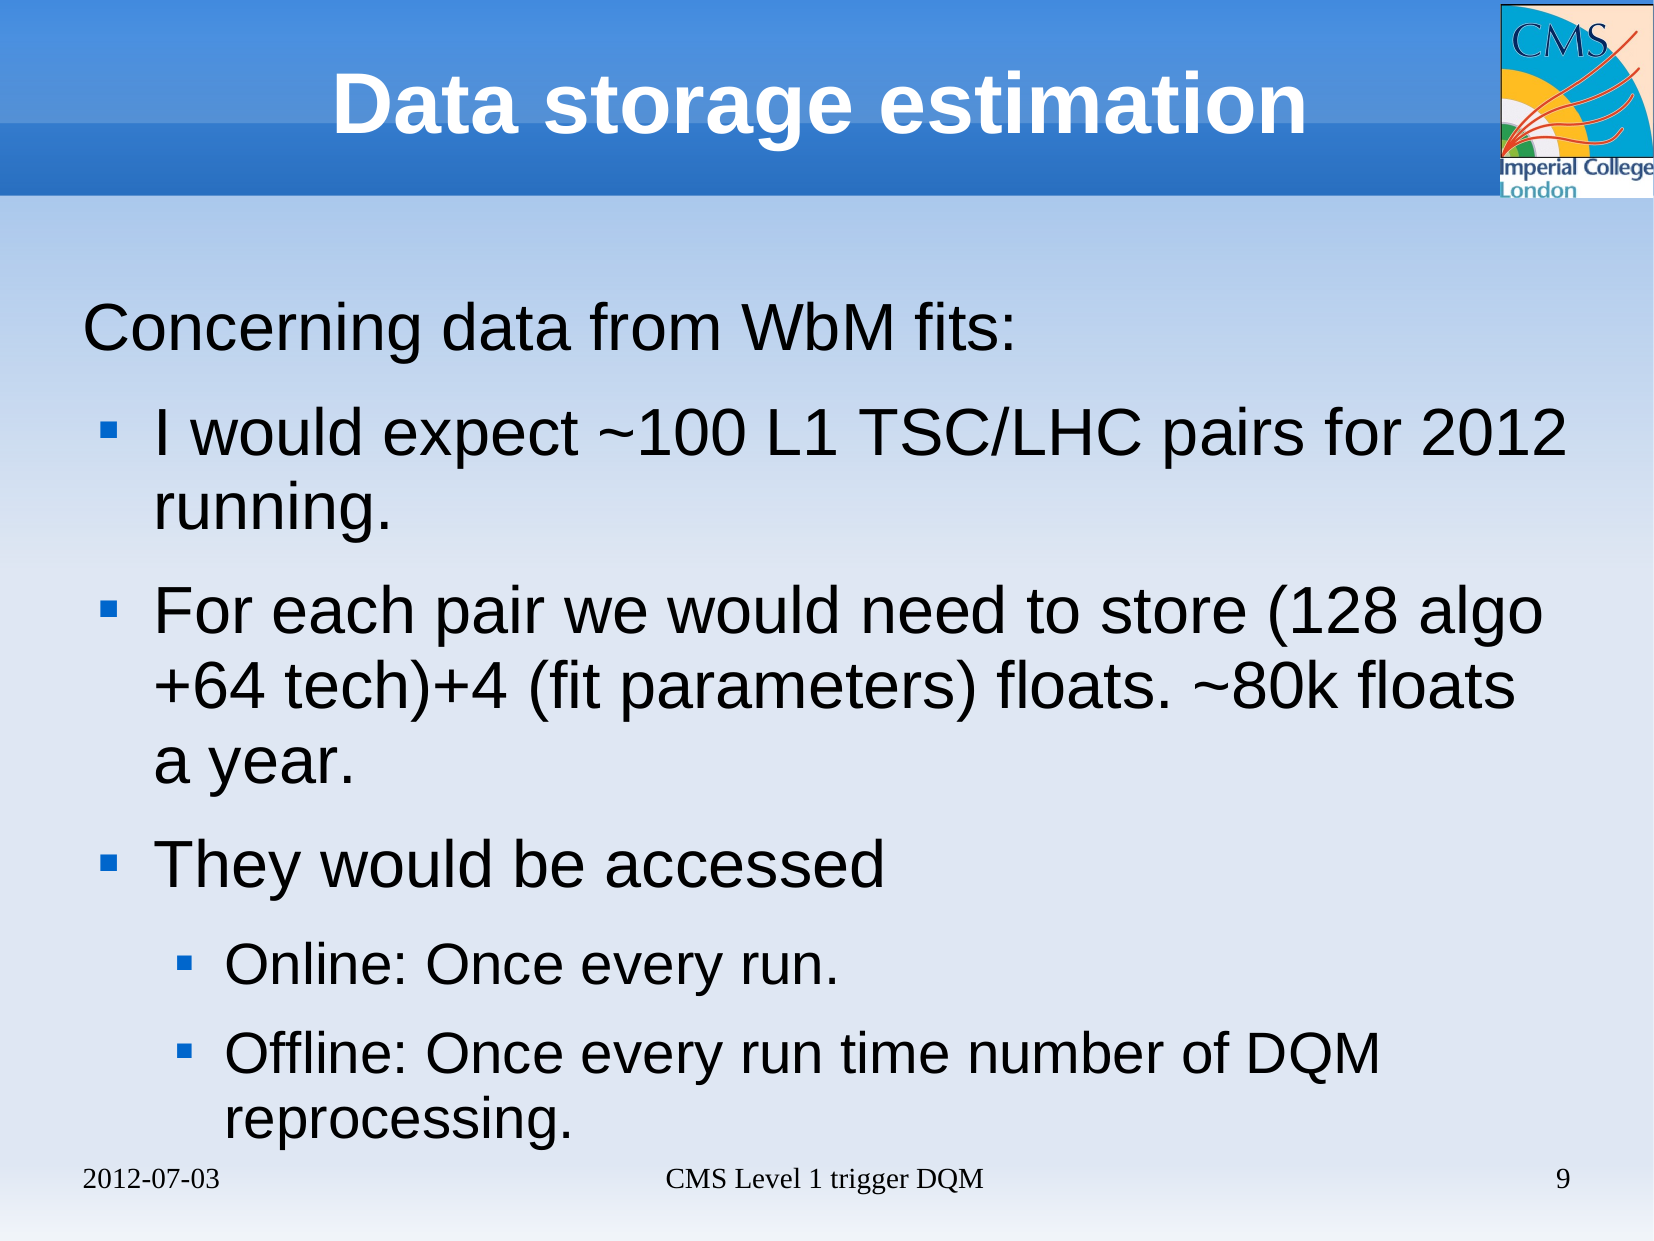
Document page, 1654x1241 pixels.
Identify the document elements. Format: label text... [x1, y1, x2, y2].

picture [0, 0, 1654, 1241]
title Data storage estimation [76, 0, 1565, 208]
list Concerning data from WbM fits: I would expect ~100 L1 TSC/LHC pairs for 2012 running. For each pair we would need to store (128 algo +64 tech)+4 (fit parameters) floats. ~80k floats a year. They would be accessed Online: Once every run. Offline: Once every run time number of DQM reprocessing. [82, 290, 1571, 1151]
